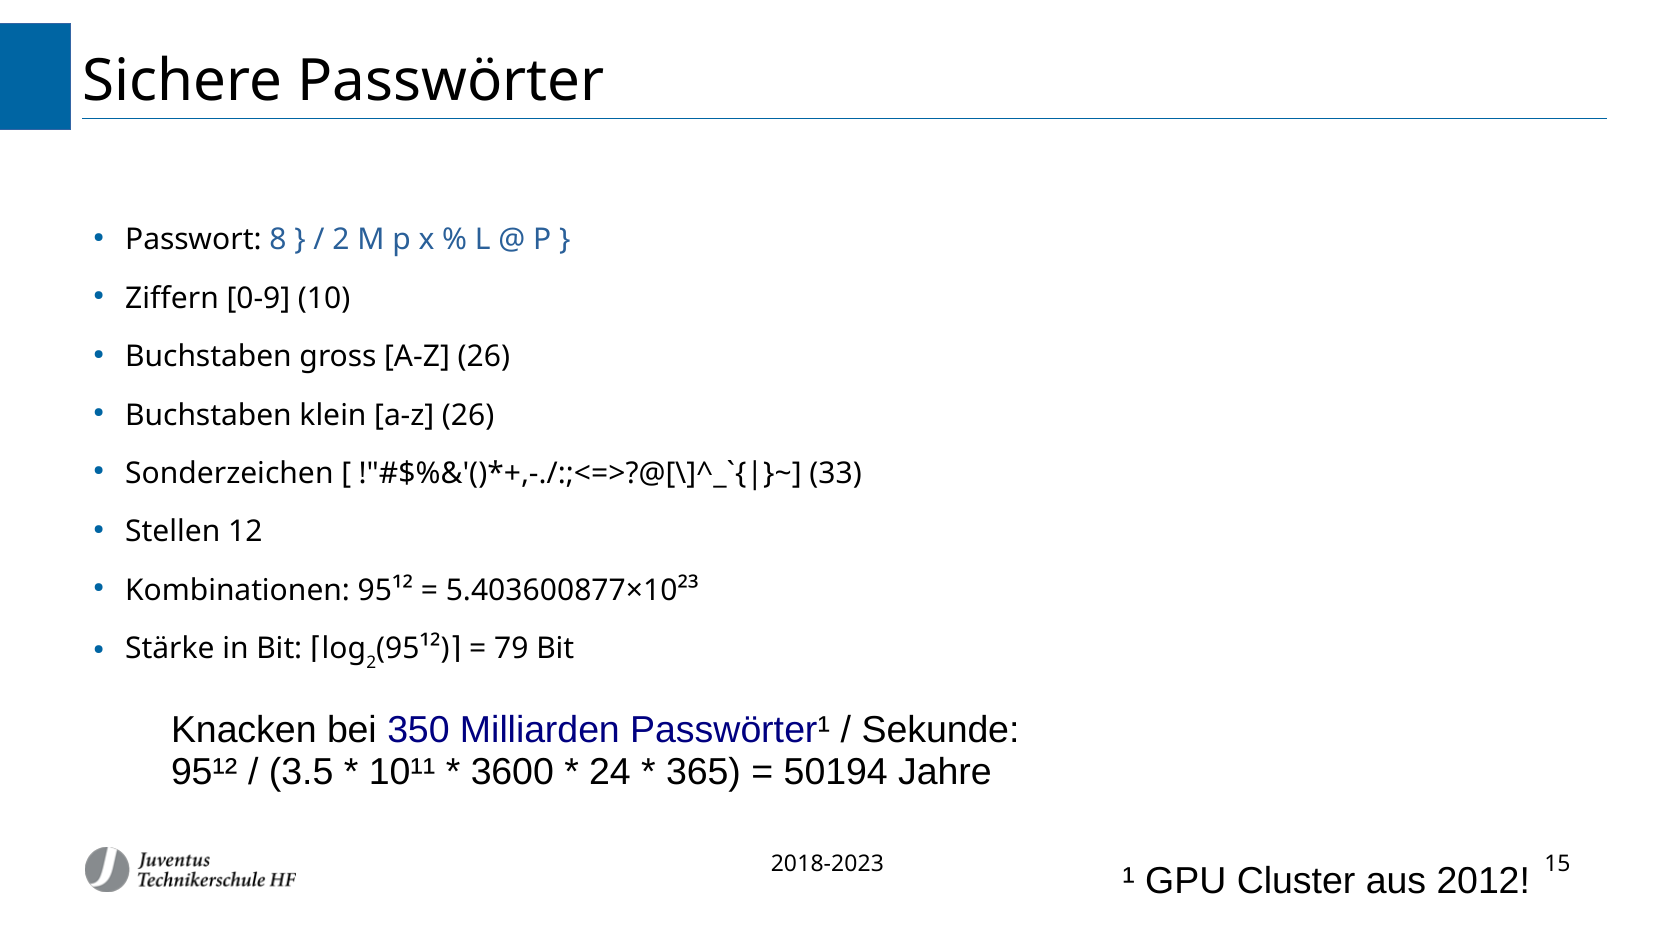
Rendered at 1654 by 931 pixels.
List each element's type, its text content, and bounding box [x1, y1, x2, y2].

text_box ¹ GPU Cluster aus 2012! [1107, 852, 1546, 910]
picture [85, 847, 296, 892]
text_box Knacken bei 350 Milliarden Passwörter¹ / Sekunde: 95¹² / (3.5 * 10¹¹ * 3600 * 24 * 365) = 50194 Jahre [156, 700, 1056, 800]
list Passwort: 8 } / 2 M p x % L @ P } Ziffern [0-9] (10) Buchstaben gross [A-Z] (26) Buchstaben klein [a-z] (26) Sonderzeichen [ !"#$%&'()*+,-./:;<=>?@[\]^_`{|}~] (33) Stellen 12 Kombinationen: 95¹² = 5.403600877×10²³ Stärke in Bit: ⌈log2(95¹²)⌉ = 79 Bit [82, 217, 1571, 681]
title Sichere Passwörter [82, 37, 1571, 119]
